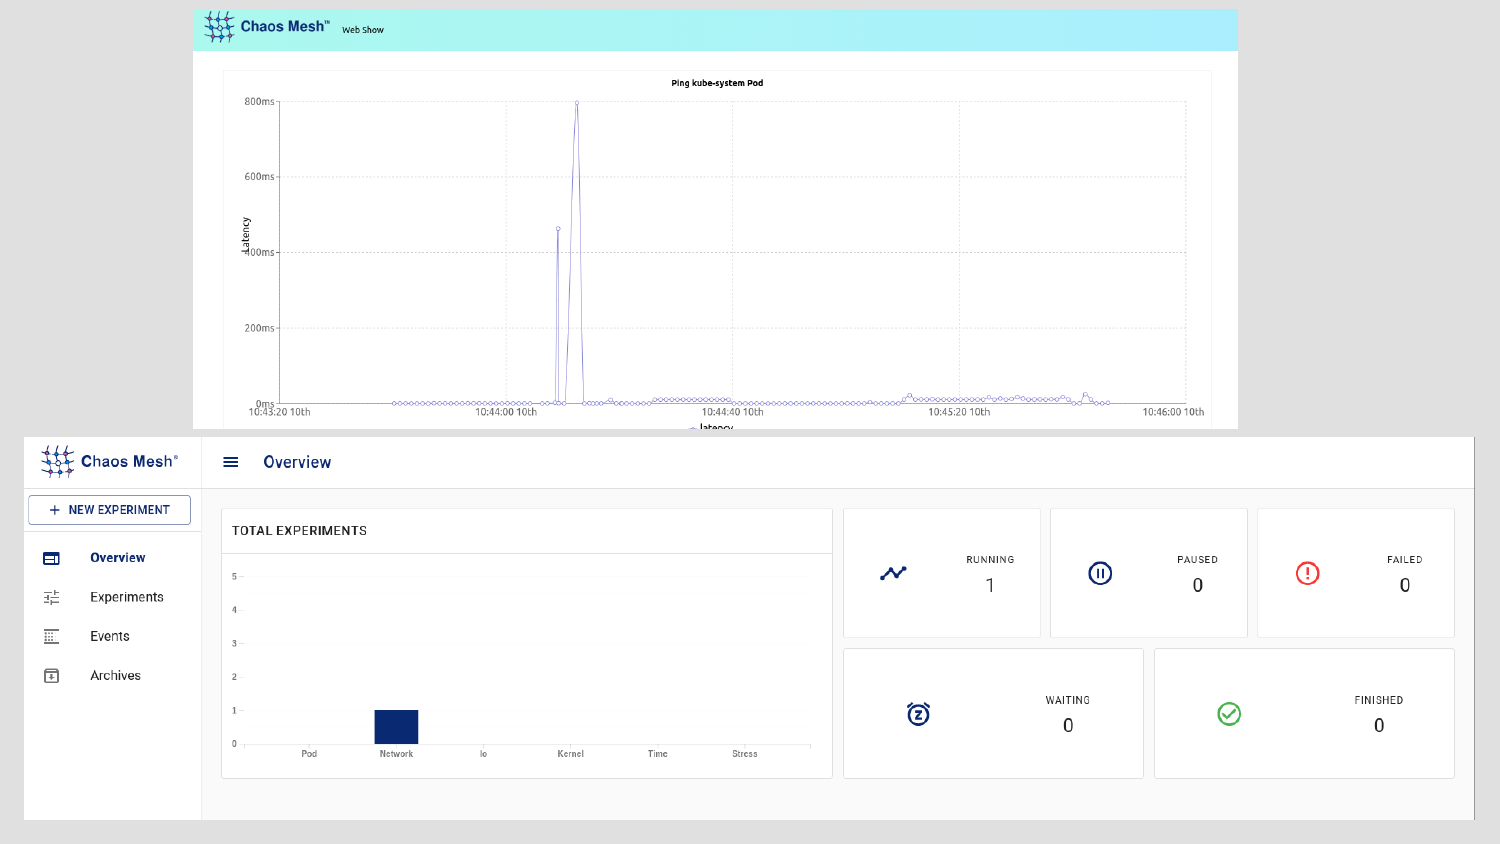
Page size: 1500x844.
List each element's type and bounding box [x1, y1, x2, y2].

picture [193, 9, 1238, 429]
picture [24, 437, 1475, 820]
